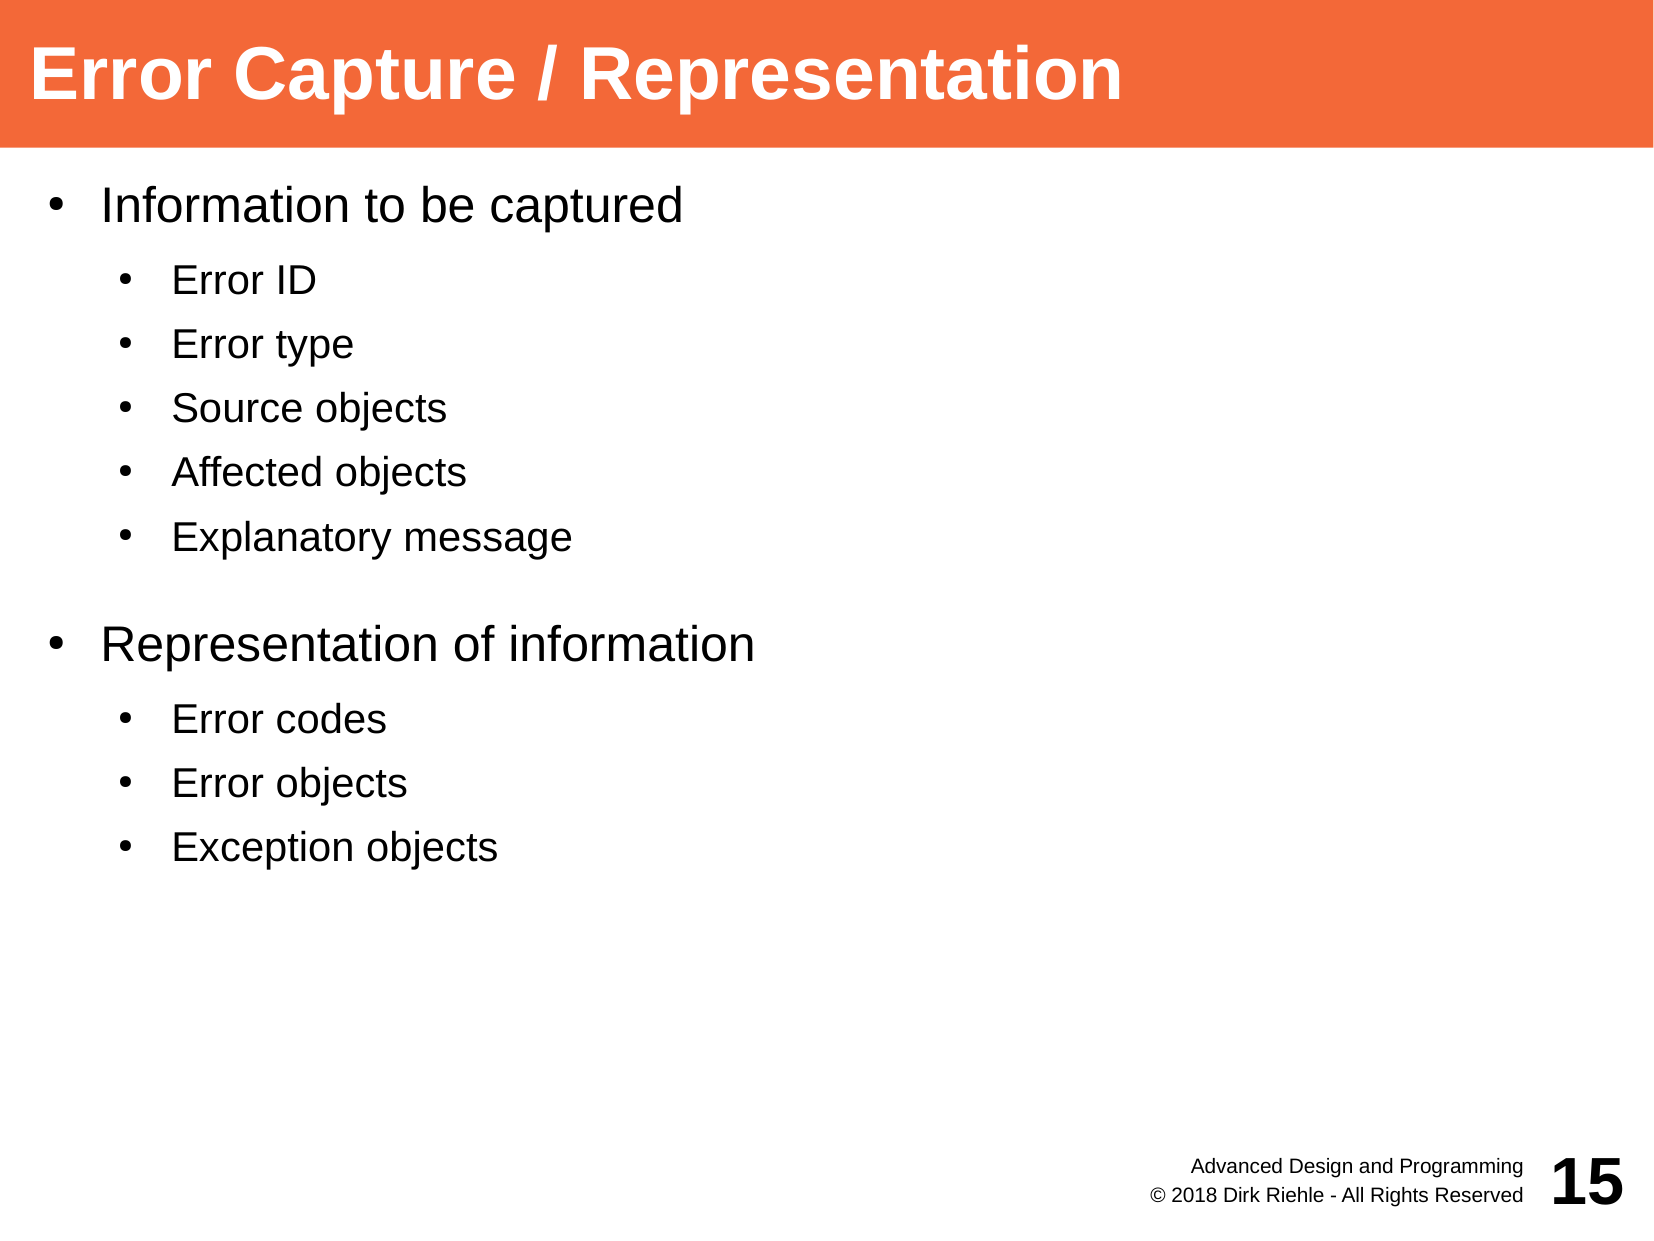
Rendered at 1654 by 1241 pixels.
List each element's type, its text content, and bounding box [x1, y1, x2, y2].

title Error Capture / Representation [0, 0, 1654, 148]
list Information to be captured Error ID Error type Source objects Affected objects Explanatory message Representation of information Error codes Error objects Exception objects [29, 177, 1625, 1063]
